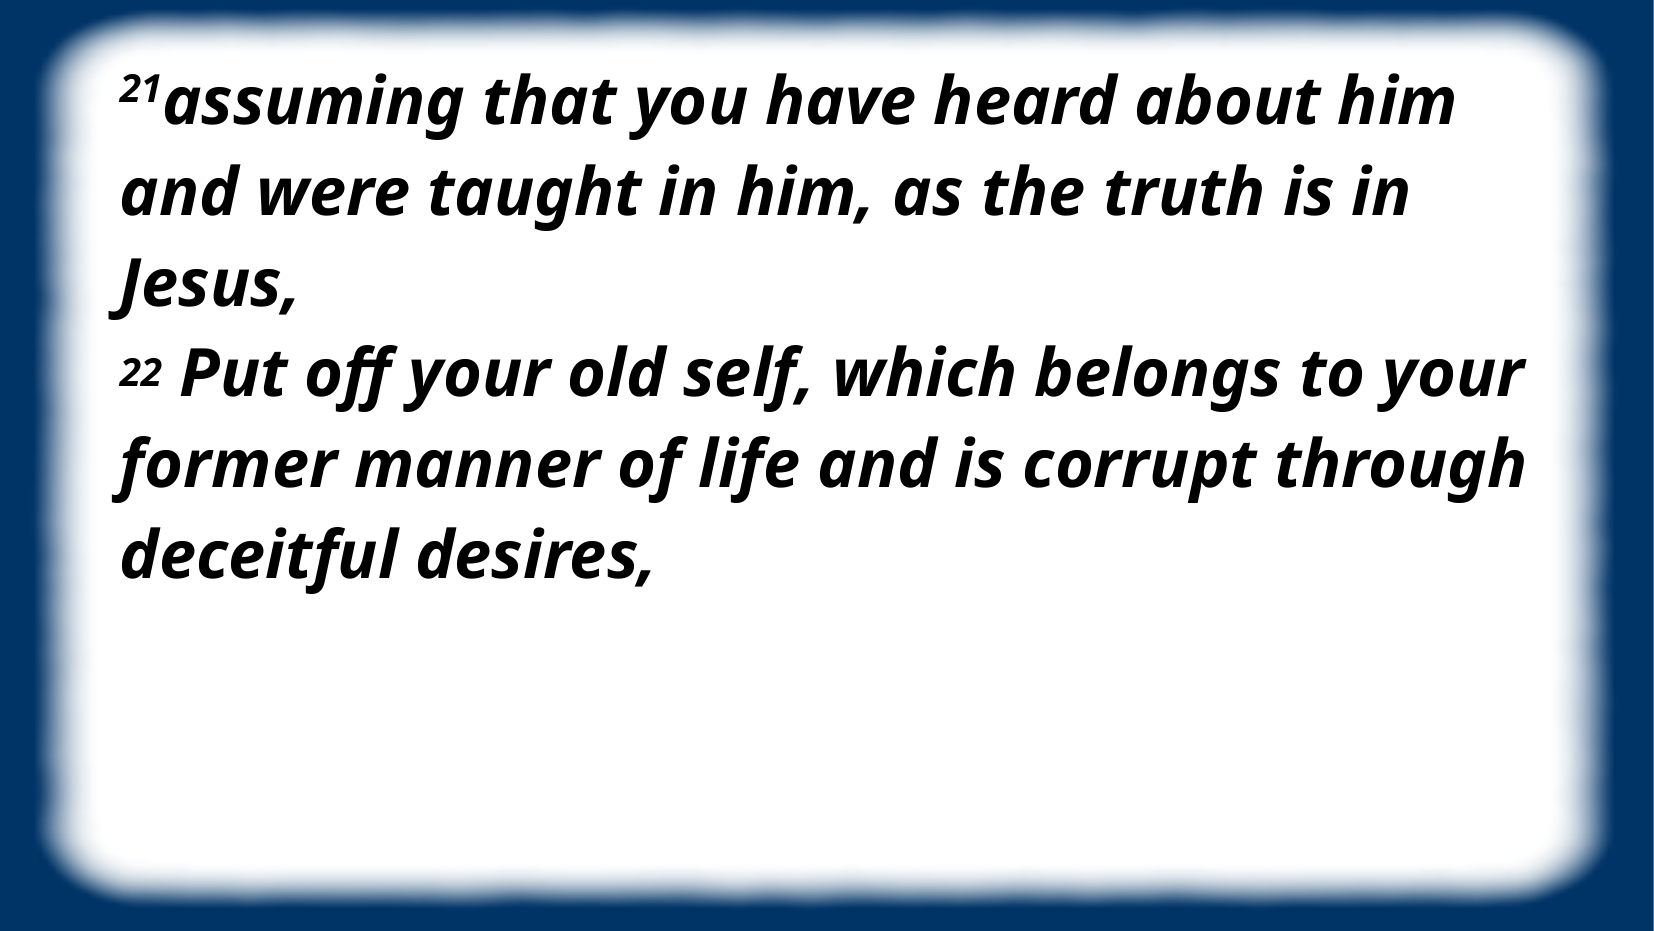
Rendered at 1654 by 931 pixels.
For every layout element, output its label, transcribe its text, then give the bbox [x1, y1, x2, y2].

text_box 21assuming that you have heard about him and were taught in him, as the truth is in Jesus, 22 Put off your old self, which belongs to your former manner of life and is corrupt through deceitful desires, [105, 45, 1546, 505]
picture [0, 0, 1654, 931]
